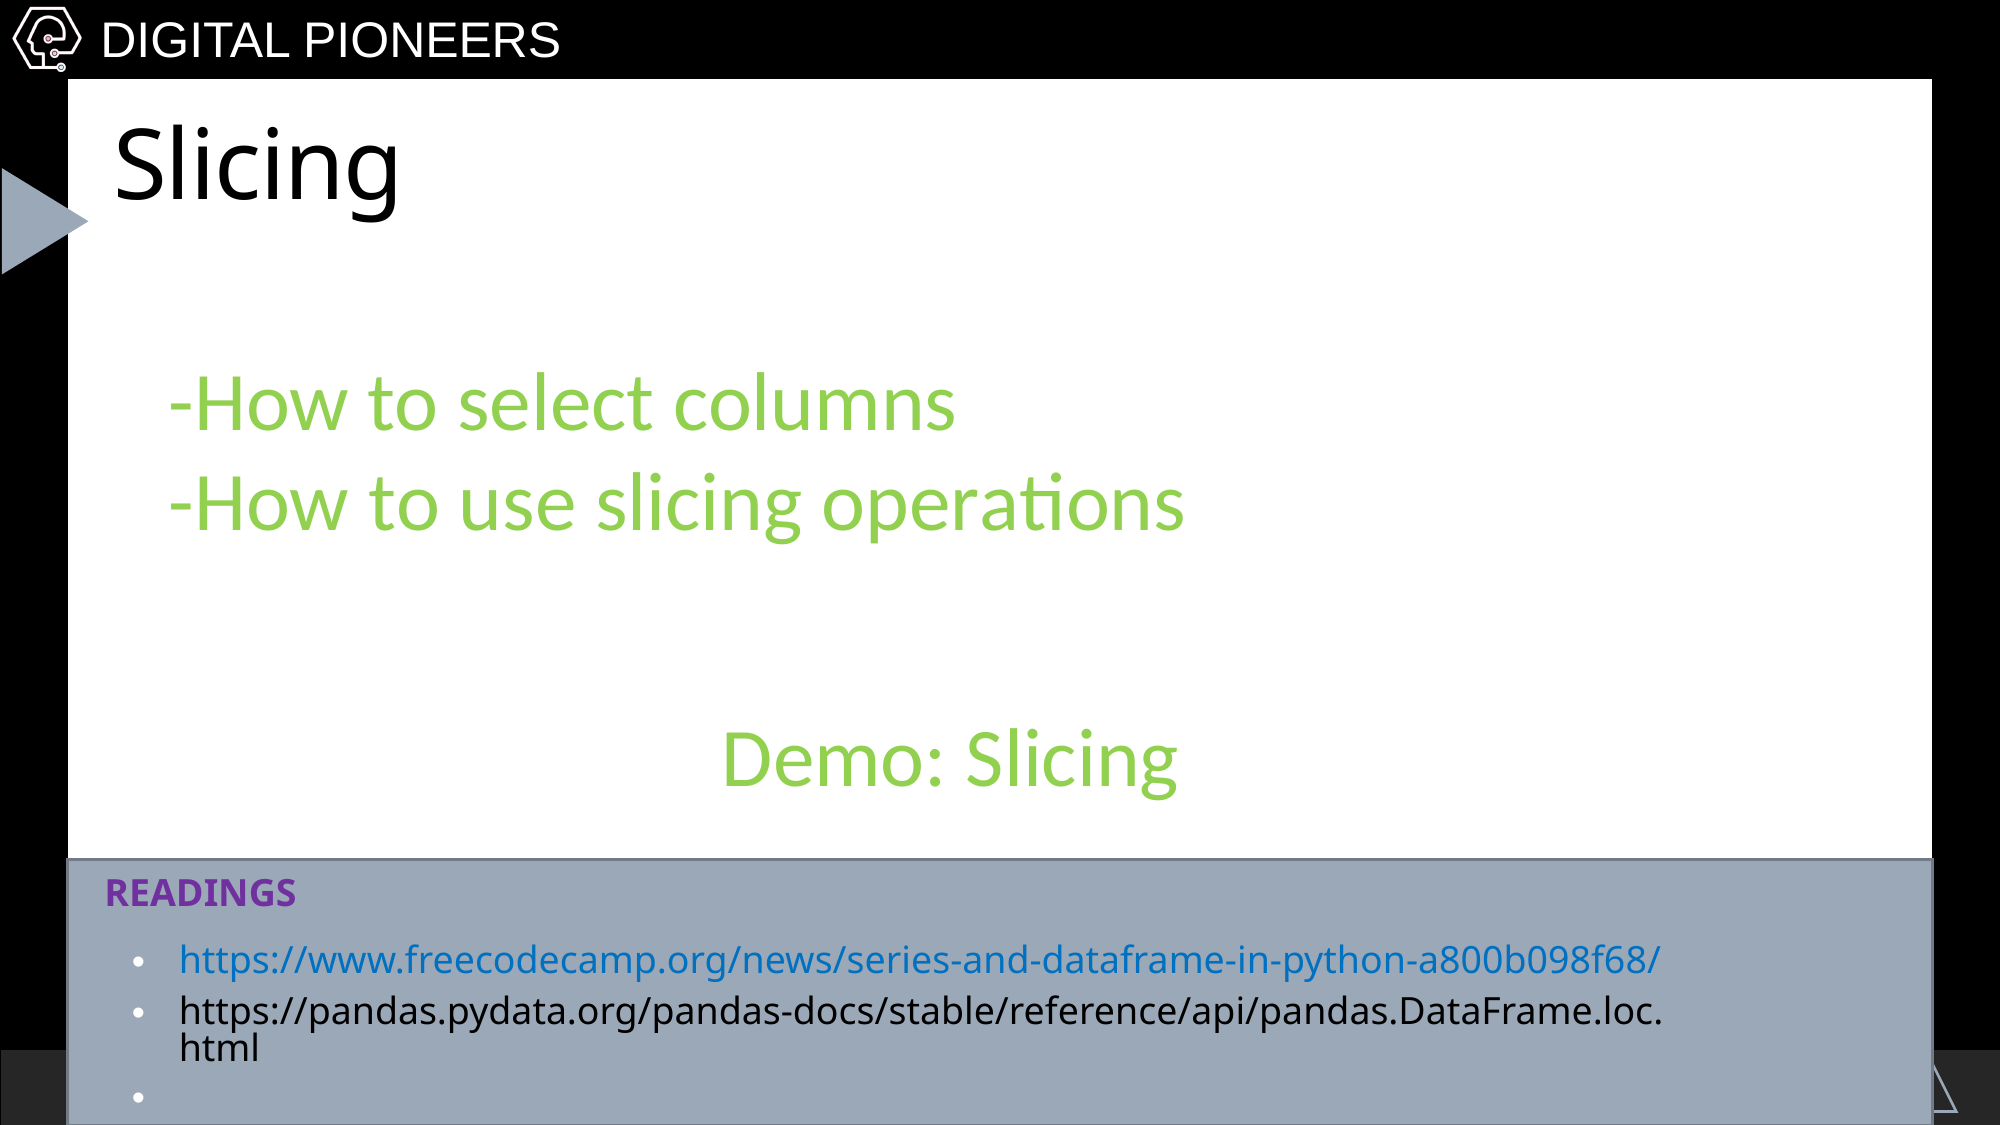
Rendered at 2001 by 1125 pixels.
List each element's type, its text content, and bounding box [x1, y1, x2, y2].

text_box https://www.freecodecamp.org/news/series-and-dataframe-in-python-a800b098f68/ https://pandas.pydata.org/pandas-docs/stable/reference/api/pandas.DataFrame.loc.html [116, 928, 1696, 1080]
text_box [68, 860, 1933, 1125]
picture [7, 5, 85, 73]
text_box -How to select columns -How to use slicing operations [153, 339, 1885, 557]
text_box DIGITAL PIONEERS [85, 0, 596, 76]
text_box READINGS [89, 861, 326, 922]
title Slicing [98, 93, 1813, 243]
text_box Demo: Slicing [85, 695, 1817, 812]
